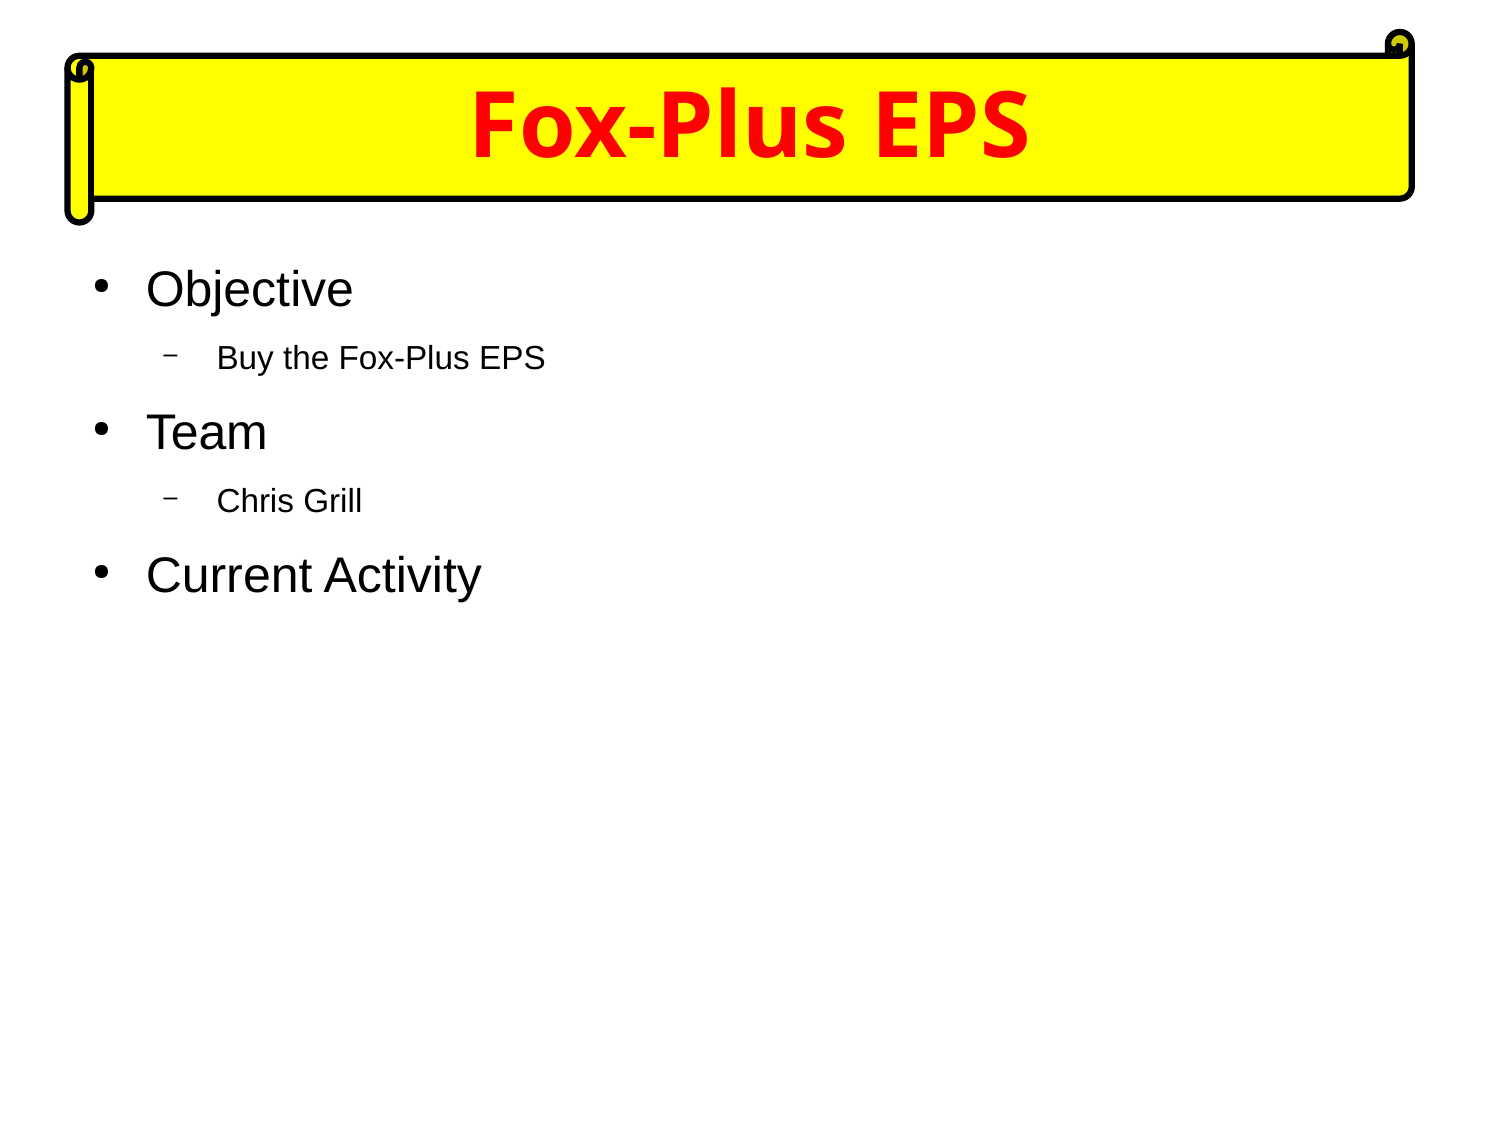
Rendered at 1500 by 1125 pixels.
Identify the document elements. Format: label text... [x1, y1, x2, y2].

text_box [67, 184, 1412, 223]
text_box Fox-Plus EPS [0, 58, 1500, 184]
text_box [72, 31, 1412, 58]
list Objective Buy the Fox-Plus EPS Team Chris Grill Current Activity [75, 263, 1425, 916]
